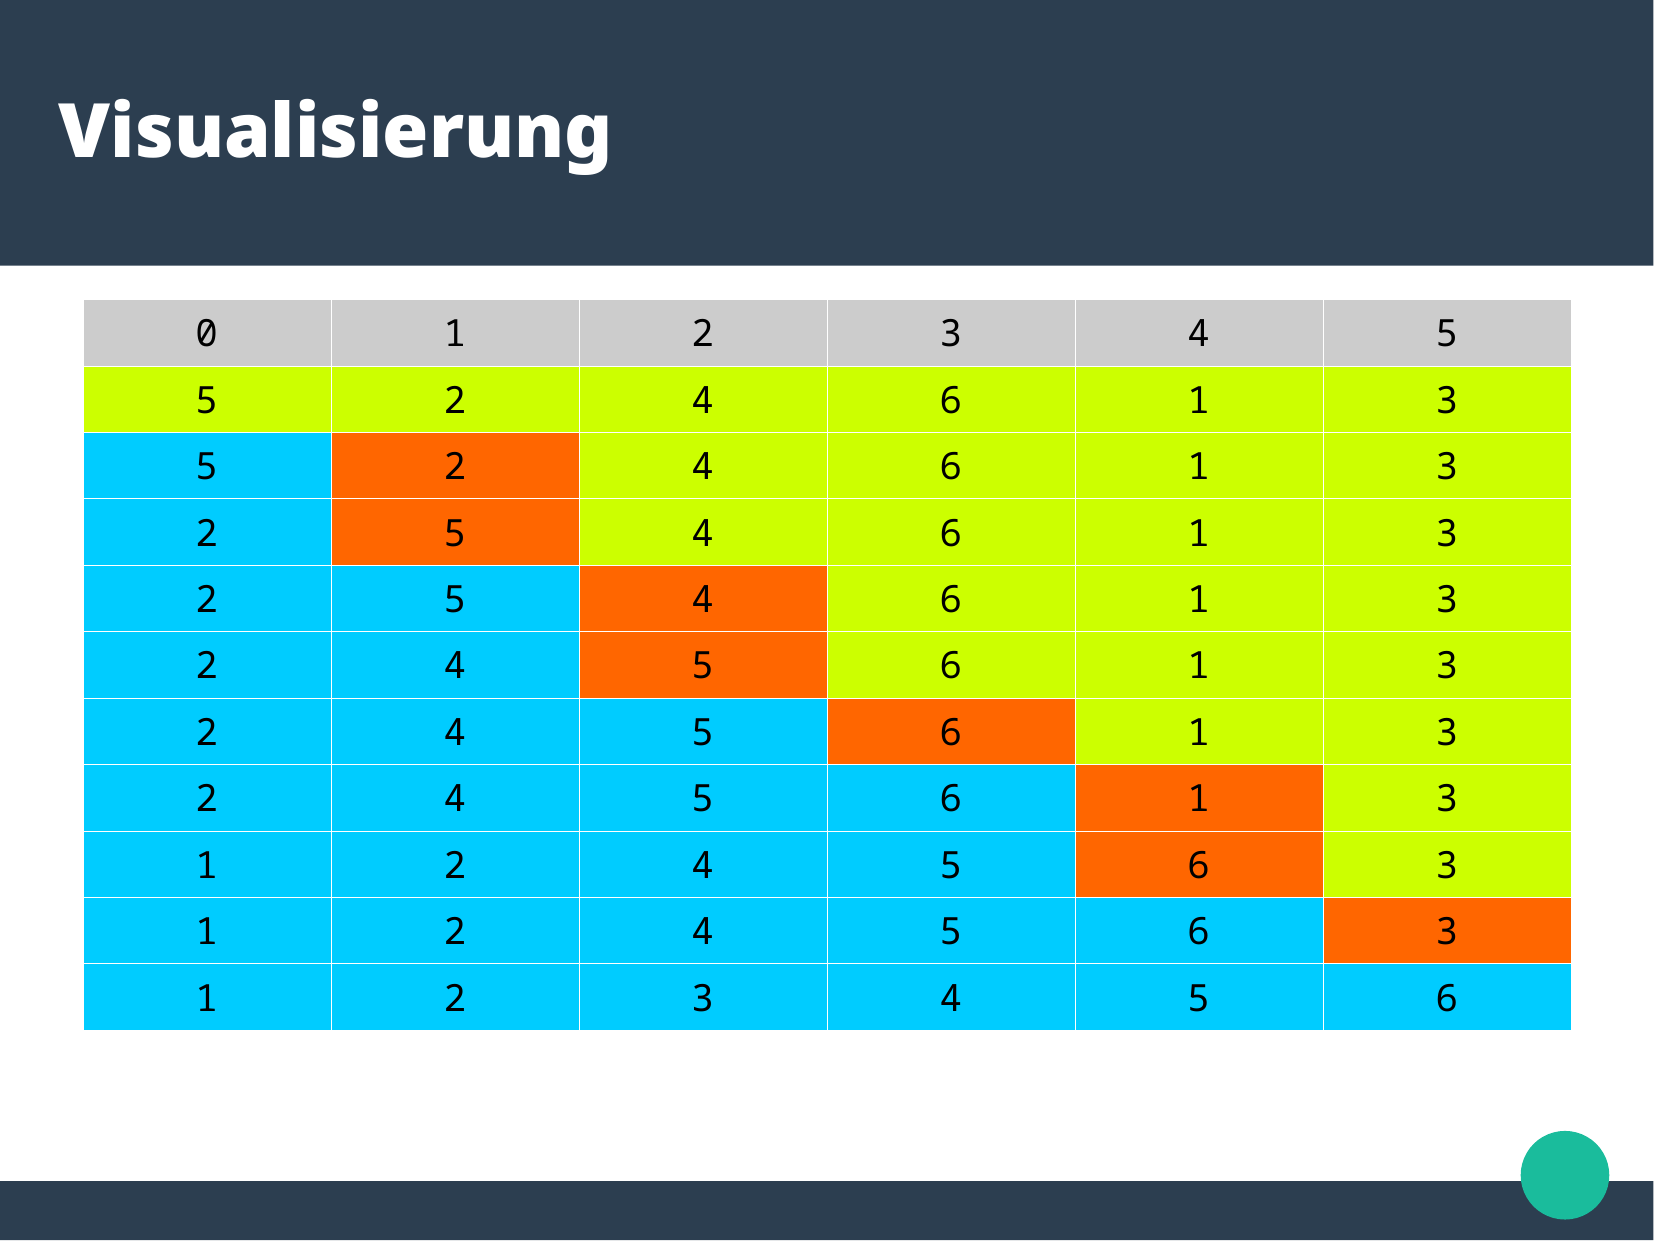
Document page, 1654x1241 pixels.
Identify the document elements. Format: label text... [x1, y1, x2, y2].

table_cell 1 [1076, 367, 1323, 432]
table_cell 5 [828, 832, 1075, 897]
table_cell 3 [1324, 699, 1571, 764]
table_cell 3 [1324, 898, 1571, 963]
table_cell 4 [580, 367, 827, 432]
title Visualisierung [59, 49, 1595, 207]
table_cell 3 [1324, 367, 1571, 432]
table_cell 3 [1324, 765, 1571, 831]
table_header 2 [580, 300, 827, 366]
table_cell 2 [84, 499, 331, 565]
table_cell 1 [1076, 765, 1323, 831]
table_cell 2 [332, 964, 579, 1030]
table_cell 4 [580, 832, 827, 897]
table_cell 4 [332, 765, 579, 831]
table_cell 6 [828, 699, 1075, 764]
table_cell 2 [84, 765, 331, 831]
table_cell 1 [1076, 499, 1323, 565]
table_cell 6 [828, 765, 1075, 831]
table_cell 5 [580, 699, 827, 764]
table_cell 2 [332, 433, 579, 498]
table_cell 6 [828, 632, 1075, 698]
table_cell 3 [1324, 499, 1571, 565]
table_cell 5 [84, 367, 331, 432]
table_cell 6 [828, 367, 1075, 432]
table_cell 5 [1076, 964, 1323, 1030]
table_cell 3 [1324, 566, 1571, 631]
table_cell 5 [828, 898, 1075, 963]
table_cell 6 [828, 566, 1075, 631]
table_cell 1 [84, 832, 331, 897]
table_cell 5 [580, 632, 827, 698]
table_cell 2 [332, 898, 579, 963]
table_cell 5 [580, 765, 827, 831]
table_cell 3 [1324, 632, 1571, 698]
table_header 3 [828, 300, 1075, 366]
table_cell 5 [332, 566, 579, 631]
table_header 5 [1324, 300, 1571, 366]
table_cell 4 [332, 632, 579, 698]
table_header 1 [332, 300, 579, 366]
table_cell 3 [1324, 433, 1571, 498]
table_cell 1 [1076, 632, 1323, 698]
table_cell 6 [1324, 964, 1571, 1030]
table_cell 3 [1324, 832, 1571, 897]
table_header 0 [84, 300, 331, 366]
table_cell 1 [1076, 699, 1323, 764]
table_cell 1 [84, 898, 331, 963]
table_cell 6 [1076, 832, 1323, 897]
table_cell 2 [332, 832, 579, 897]
table_cell 4 [580, 433, 827, 498]
table_cell 1 [1076, 433, 1323, 498]
table_cell 6 [828, 433, 1075, 498]
table_cell 4 [580, 566, 827, 631]
table_cell 1 [84, 964, 331, 1030]
table_cell 6 [1076, 898, 1323, 963]
table_header 4 [1076, 300, 1323, 366]
table_cell 6 [828, 499, 1075, 565]
table_cell 5 [84, 433, 331, 498]
table_cell 2 [84, 699, 331, 764]
table_cell 3 [580, 964, 827, 1030]
table_cell 4 [580, 499, 827, 565]
table_cell 1 [1076, 566, 1323, 631]
table_cell 2 [332, 367, 579, 432]
table_cell 4 [828, 964, 1075, 1030]
table_cell 2 [84, 632, 331, 698]
table_cell 4 [332, 699, 579, 764]
table_cell 5 [332, 499, 579, 565]
table_cell 4 [580, 898, 827, 963]
table_cell 2 [84, 566, 331, 631]
